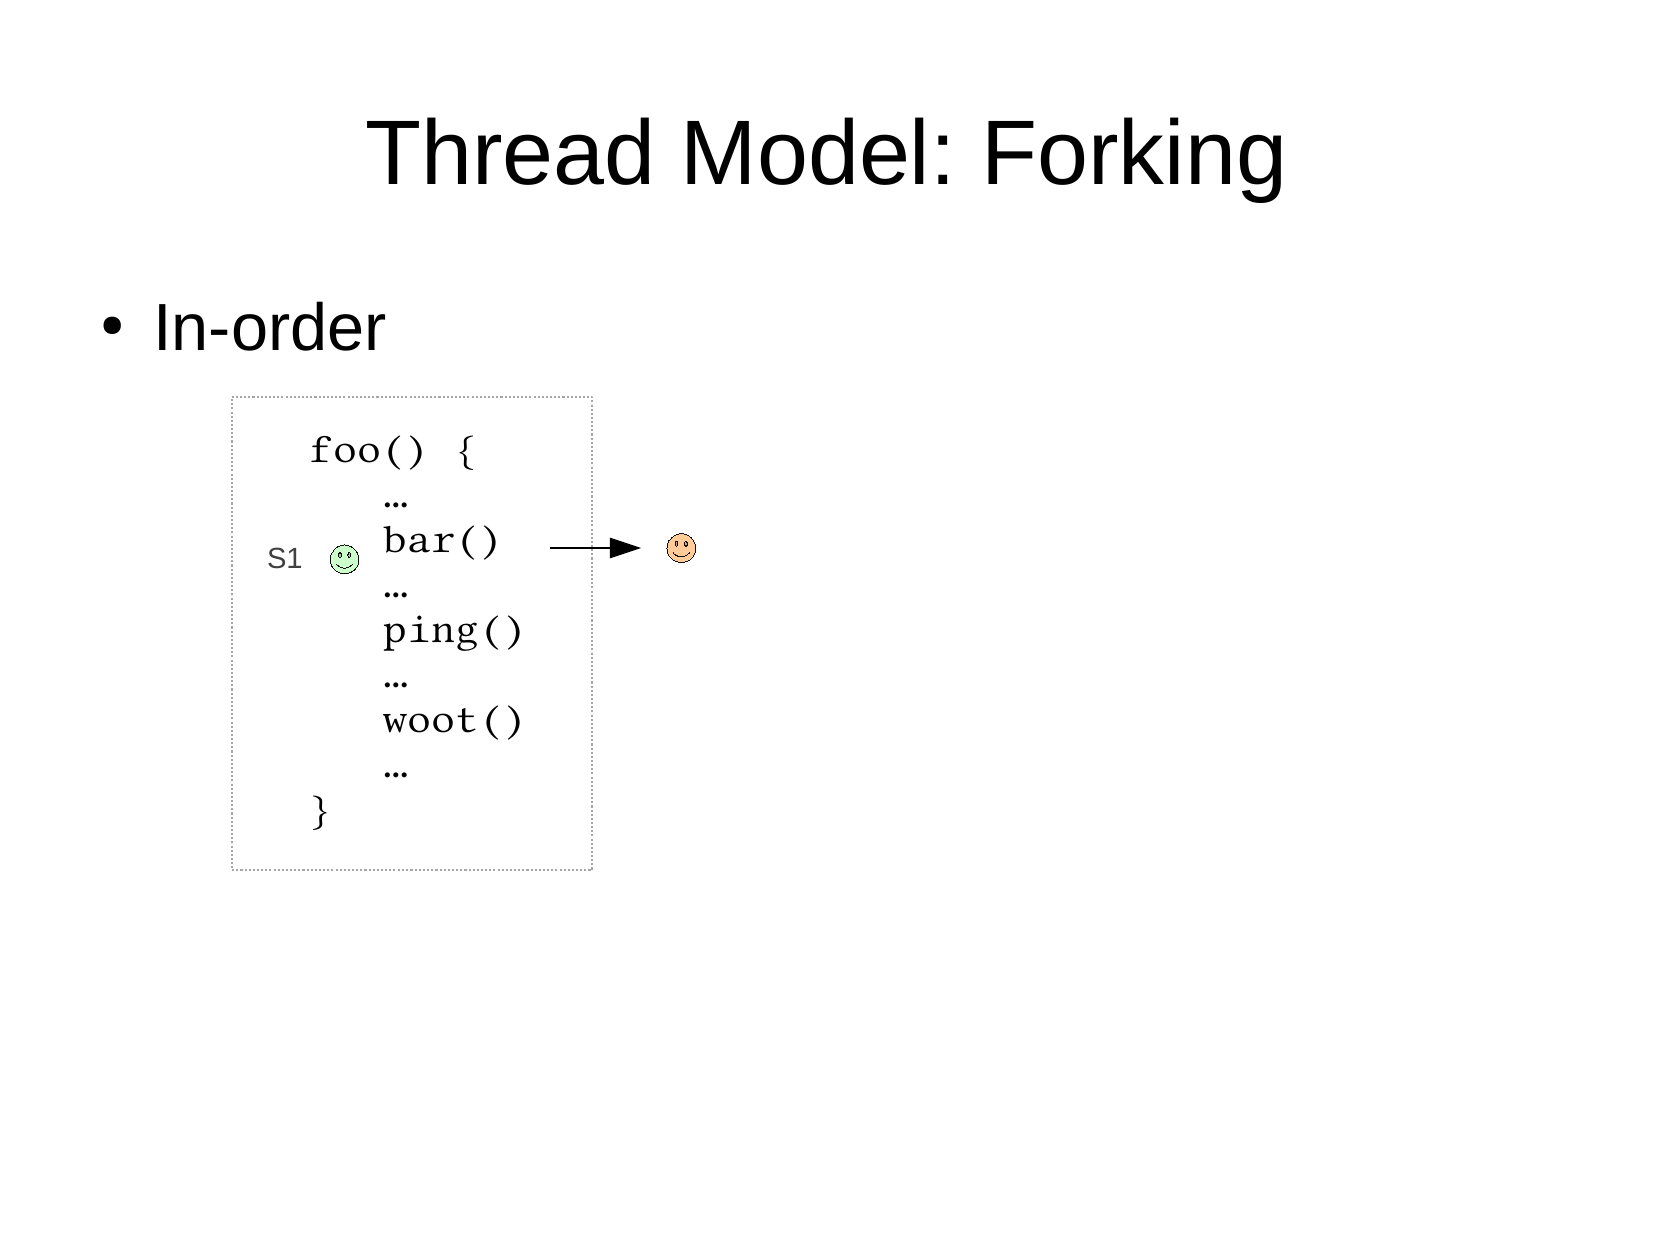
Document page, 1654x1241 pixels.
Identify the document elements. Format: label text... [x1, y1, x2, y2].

text_box foo() { … bar() … ping() … woot() … } [294, 417, 574, 838]
title Thread Model: Forking [82, 49, 1571, 257]
text_box [666, 533, 696, 563]
text_box [330, 544, 359, 574]
list In-order [82, 290, 1571, 1010]
text_box S1 [252, 532, 318, 583]
